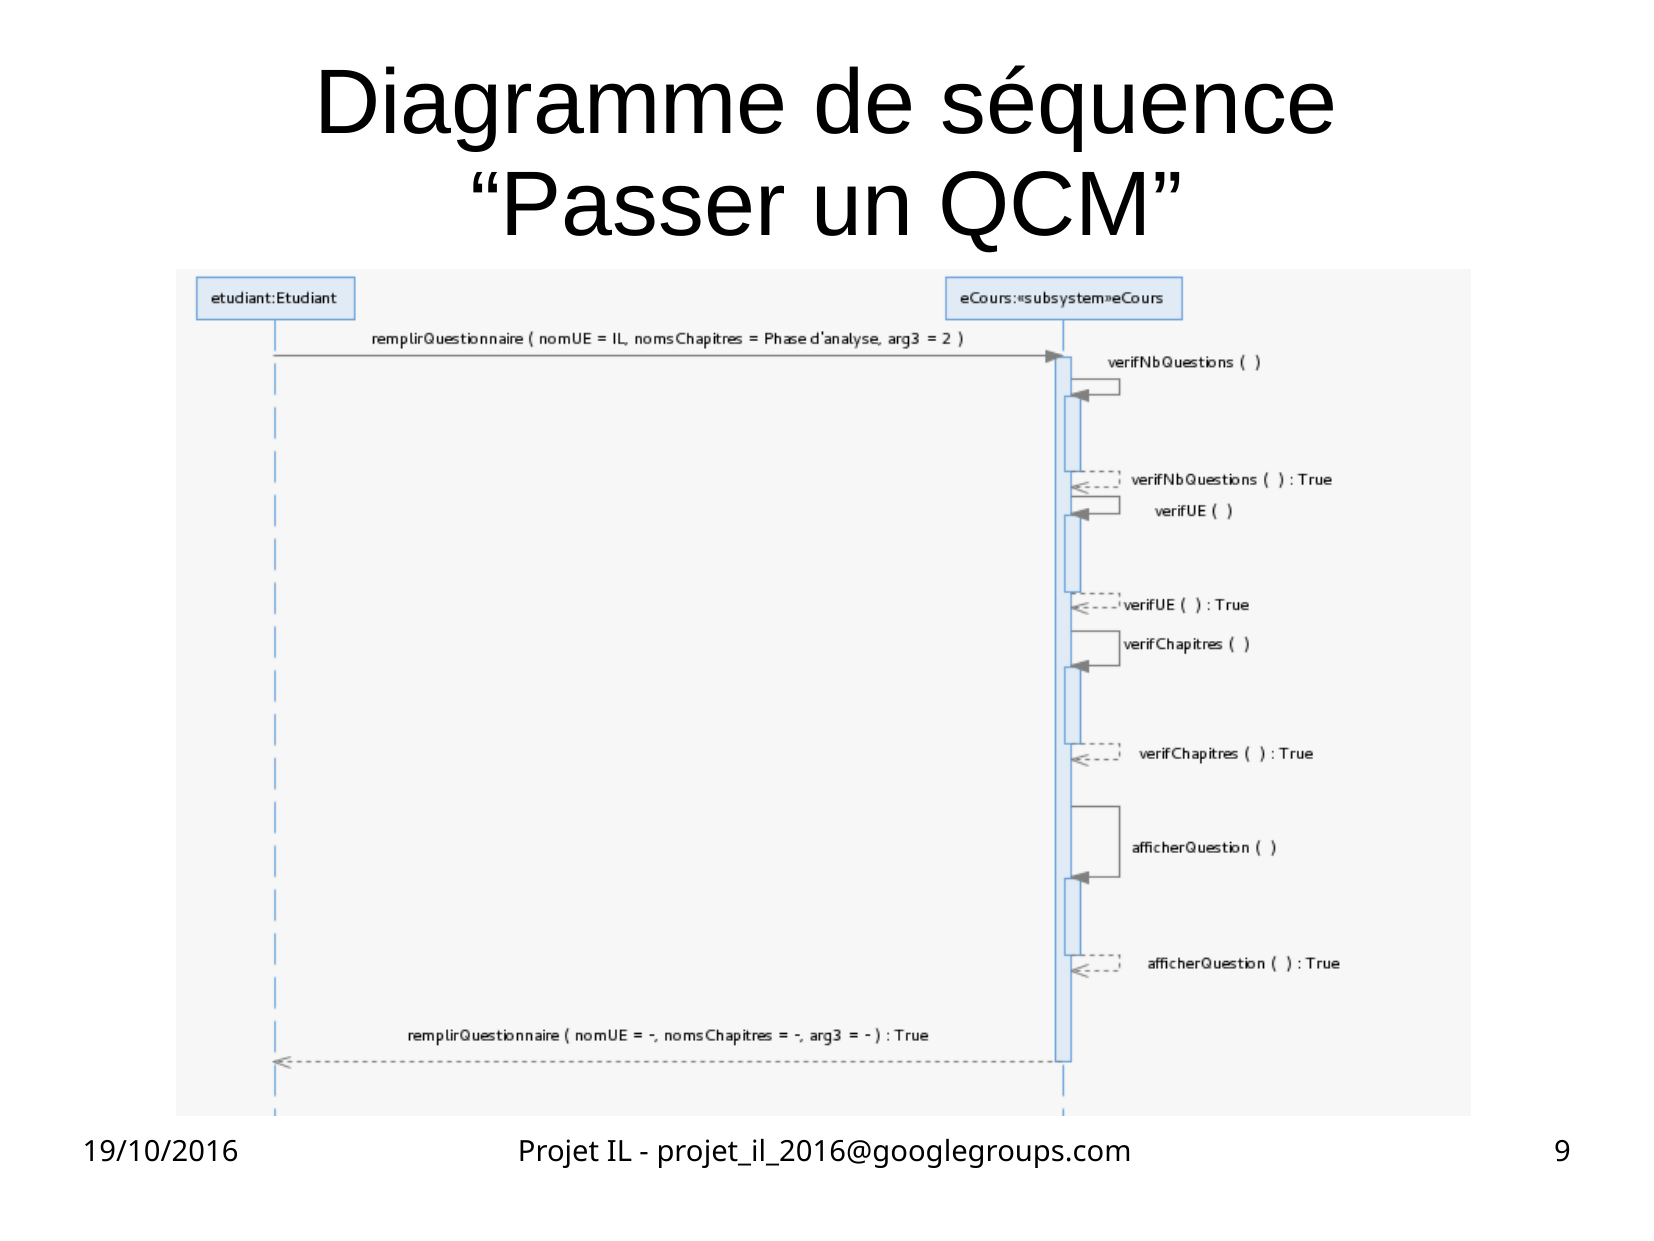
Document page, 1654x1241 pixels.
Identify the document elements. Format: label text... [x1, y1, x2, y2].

title Diagramme de séquence “Passer un QCM” [82, 49, 1571, 257]
picture [176, 269, 1471, 1116]
